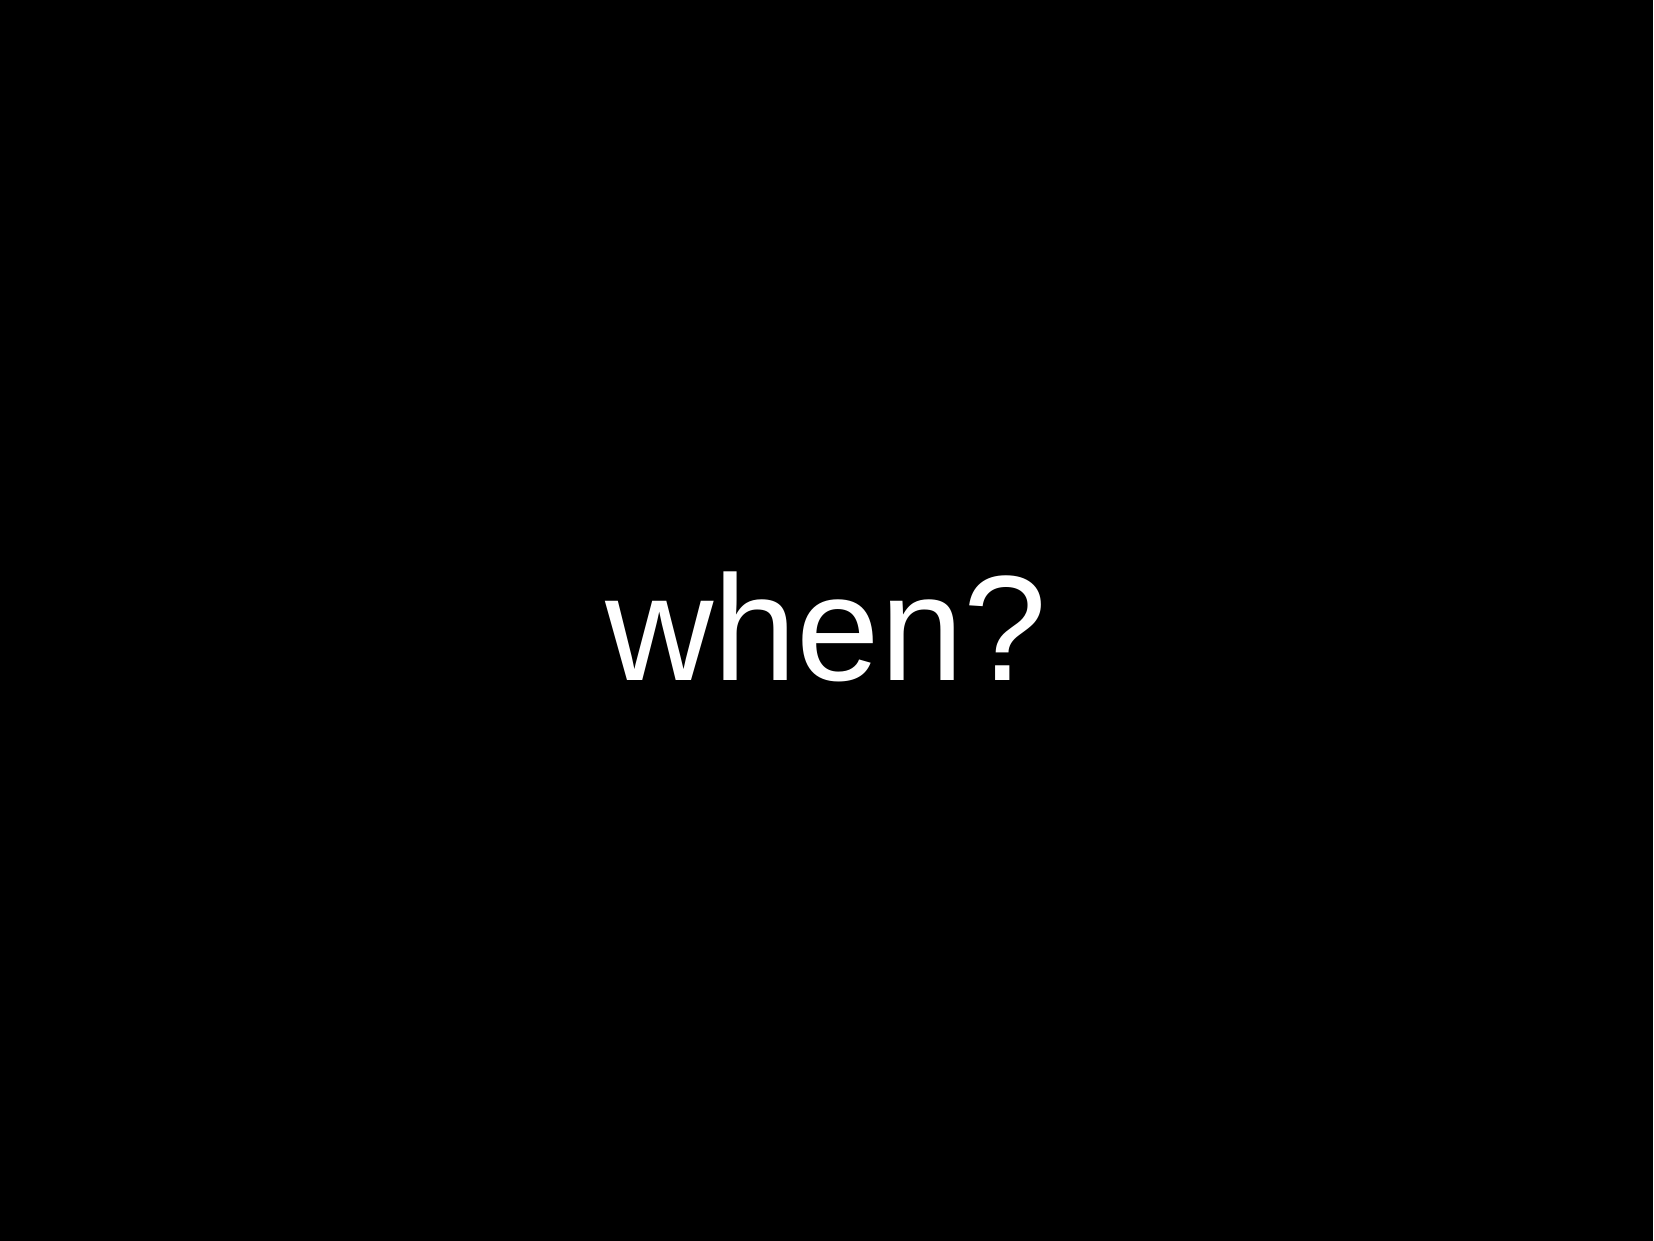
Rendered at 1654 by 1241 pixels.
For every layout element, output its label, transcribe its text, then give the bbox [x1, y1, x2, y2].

title when? [82, 525, 1571, 733]
